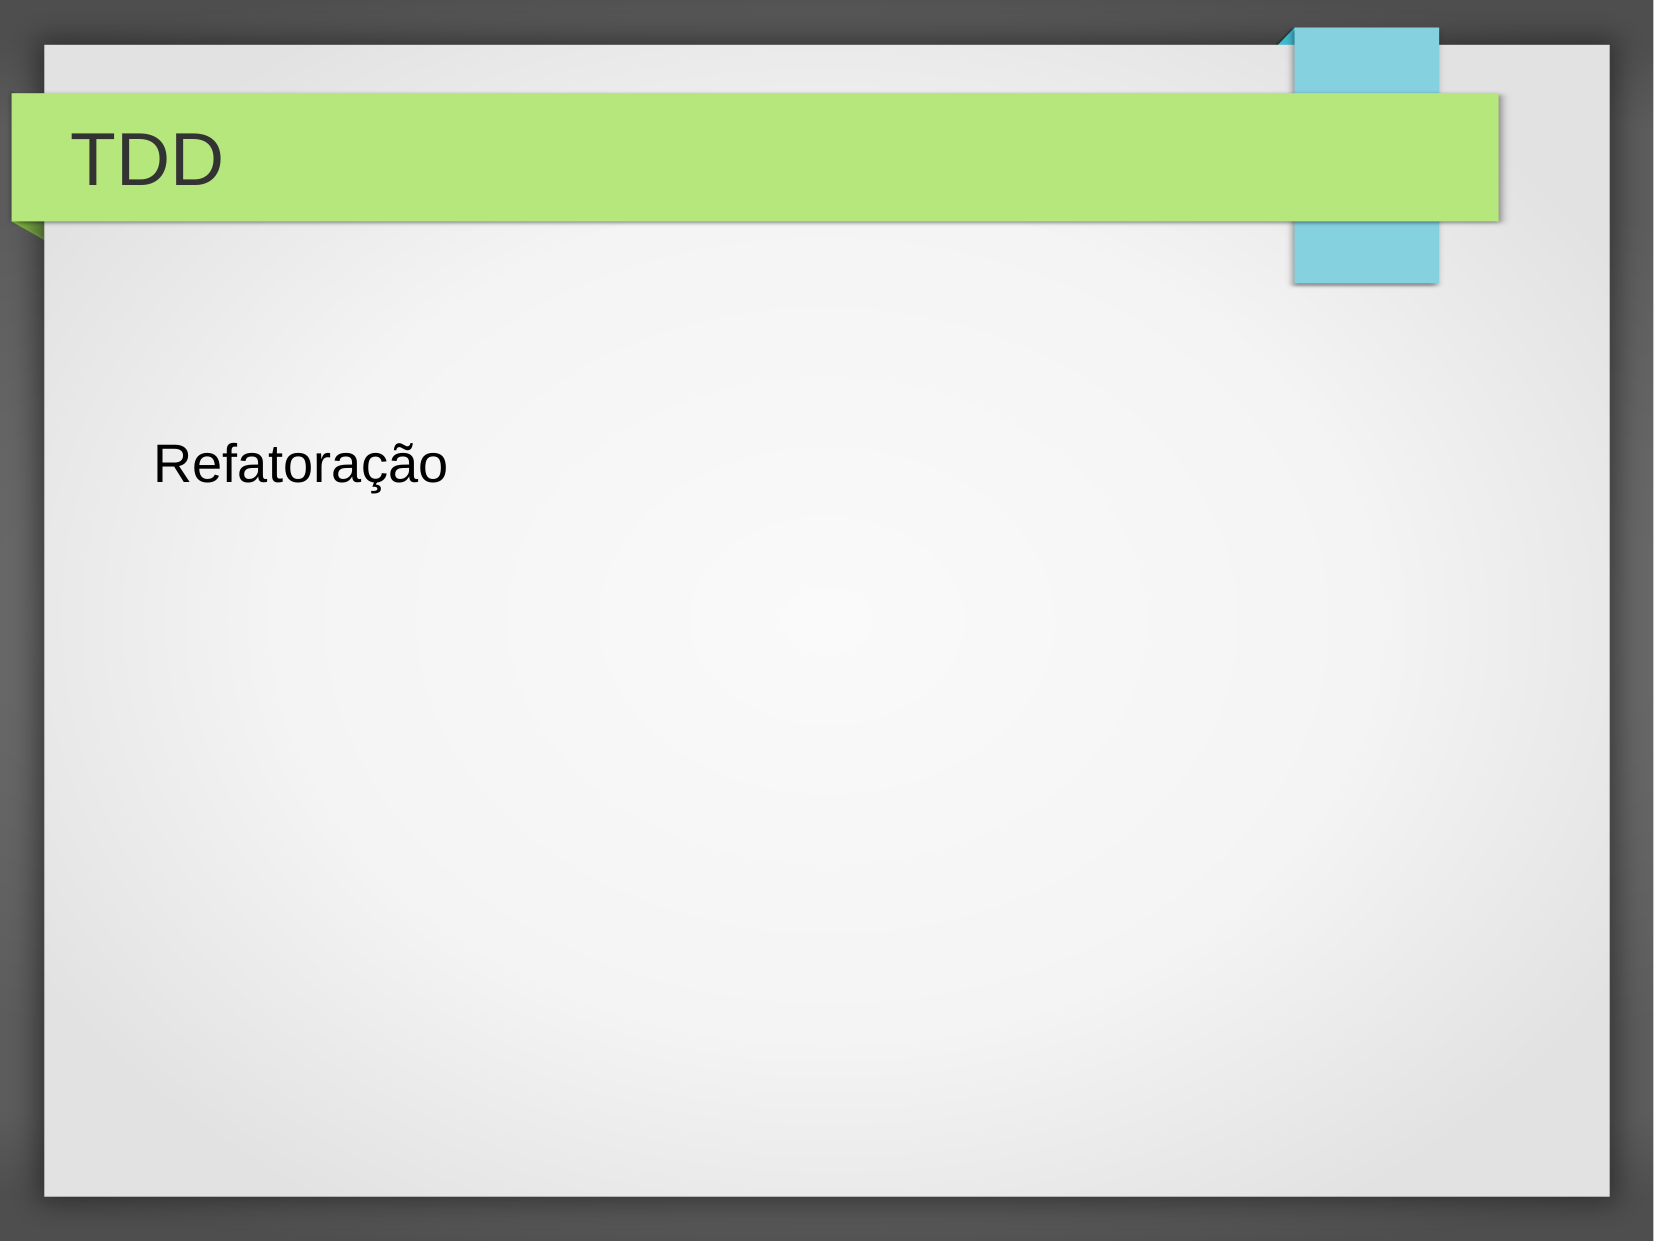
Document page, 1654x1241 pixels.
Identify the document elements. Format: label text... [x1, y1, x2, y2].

picture [0, 0, 1654, 1241]
title TDD [70, 106, 1229, 213]
list Refatoração [82, 343, 1538, 1063]
